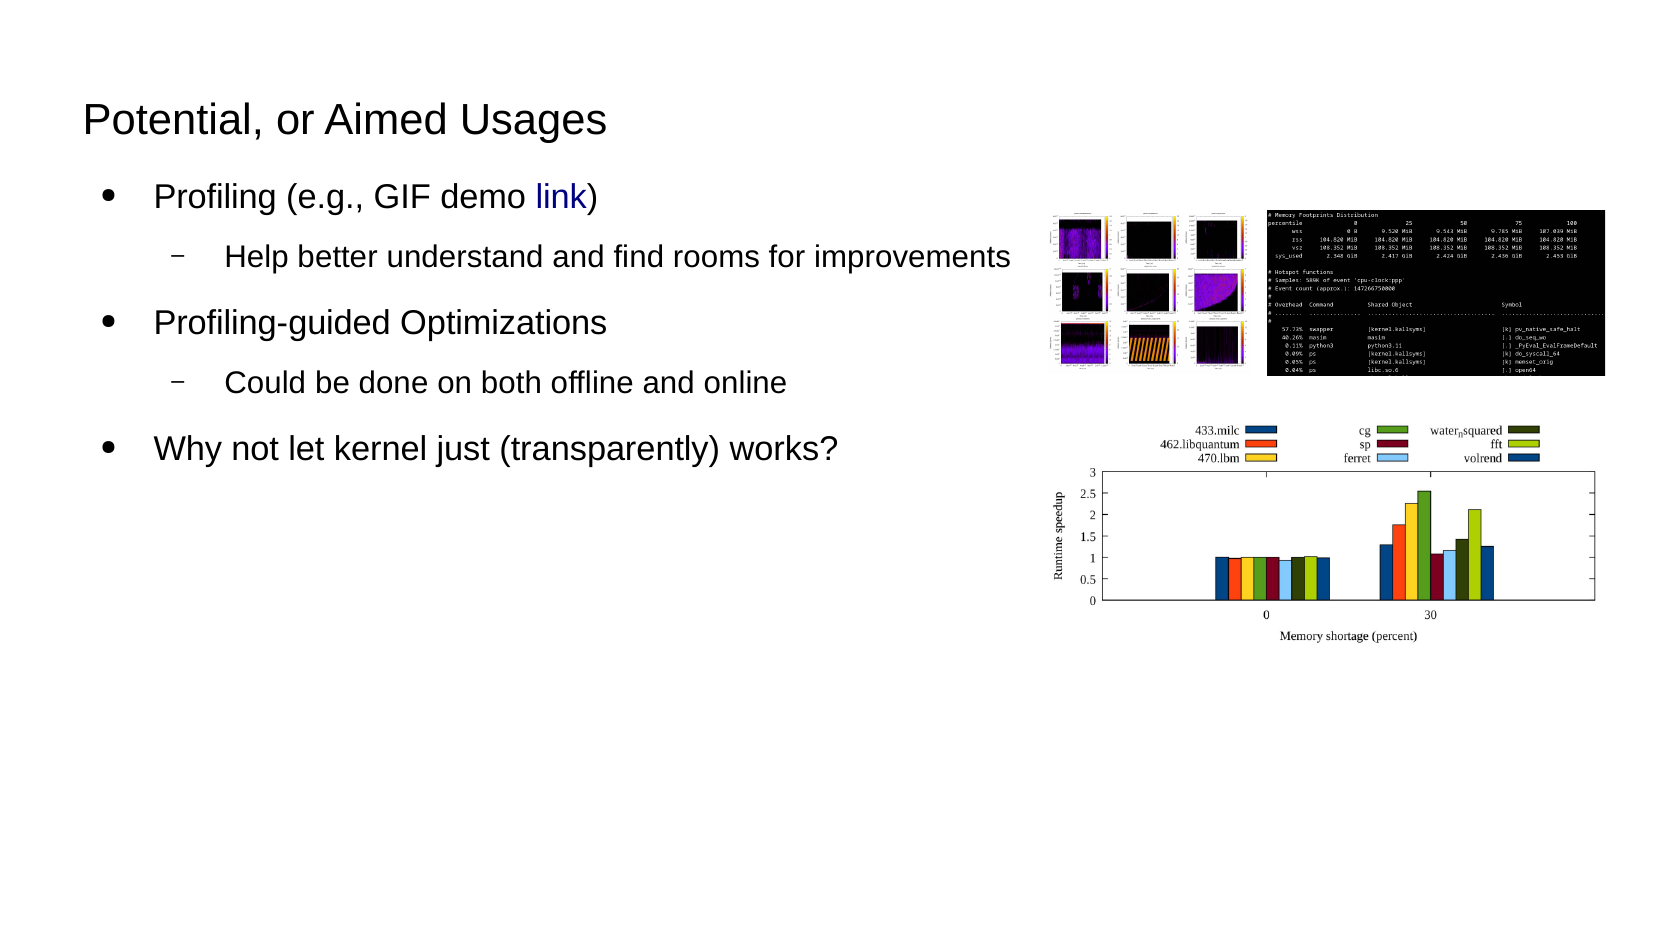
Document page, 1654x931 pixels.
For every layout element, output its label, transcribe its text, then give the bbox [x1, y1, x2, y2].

picture [1047, 213, 1251, 374]
picture [1050, 419, 1606, 646]
title Potential, or Aimed Usages [82, 81, 1571, 157]
list Profiling (e.g., GIF demo link) Help better understand and find rooms for improvements Profiling-guided Optimizations Could be done on both offline and online Why not let kernel just (transparently) works? [82, 177, 1571, 833]
picture [1267, 210, 1606, 376]
